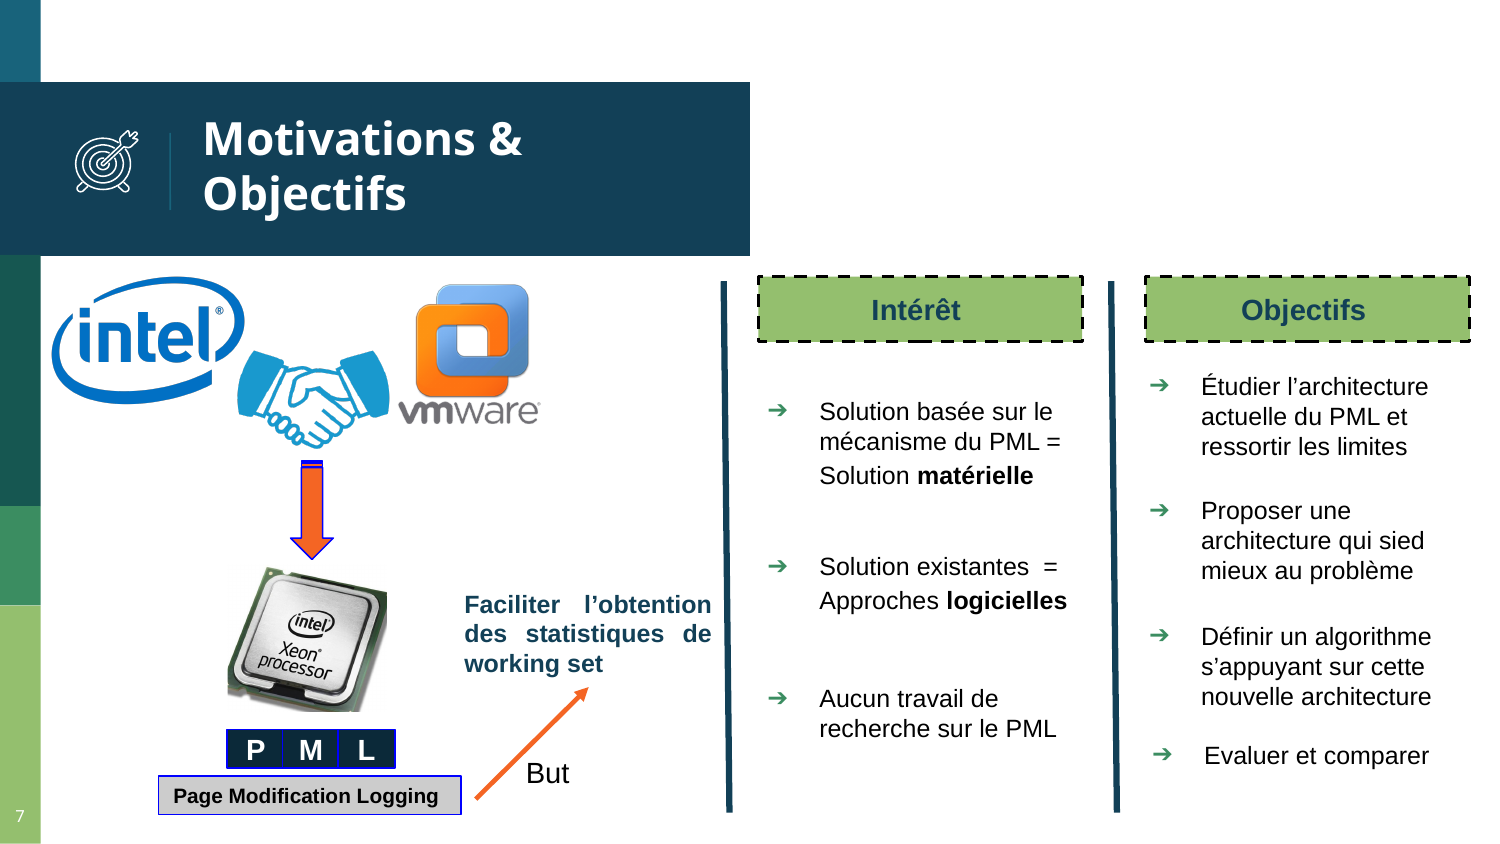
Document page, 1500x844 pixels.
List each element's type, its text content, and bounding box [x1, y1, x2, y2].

text_box But [510, 739, 589, 805]
text_box Objectifs [1145, 276, 1470, 342]
title Motivations & Objectifs [187, 123, 749, 205]
picture [397, 280, 543, 426]
text_box Solution basée sur le mécanisme du PML = Solution matérielle [729, 380, 1111, 520]
text_box [290, 461, 334, 560]
text_box L [337, 729, 395, 769]
picture [51, 276, 392, 462]
text_box Définir un algorithme s’appuyant sur cette nouvelle architecture [1111, 605, 1499, 734]
picture [227, 564, 387, 712]
text_box Aucun travail de recherche sur le PML [729, 667, 1117, 808]
text_box Page Modification Logging [158, 775, 461, 815]
slide_number <number> [0, 790, 49, 844]
text_box P [227, 729, 282, 769]
text_box Étudier l’architecture actuelle du PML et ressortir les limites [1111, 355, 1499, 480]
text_box Intérêt [758, 276, 1083, 342]
text_box M [282, 729, 337, 769]
text_box Faciliter l’obtention des statistiques de working set [449, 573, 724, 687]
text_box Evaluer et comparer [1114, 724, 1496, 790]
text_box Proposer une architecture qui sied mieux au problème [1111, 480, 1499, 605]
text_box Solution existantes = Approches logicielles [729, 535, 1111, 667]
